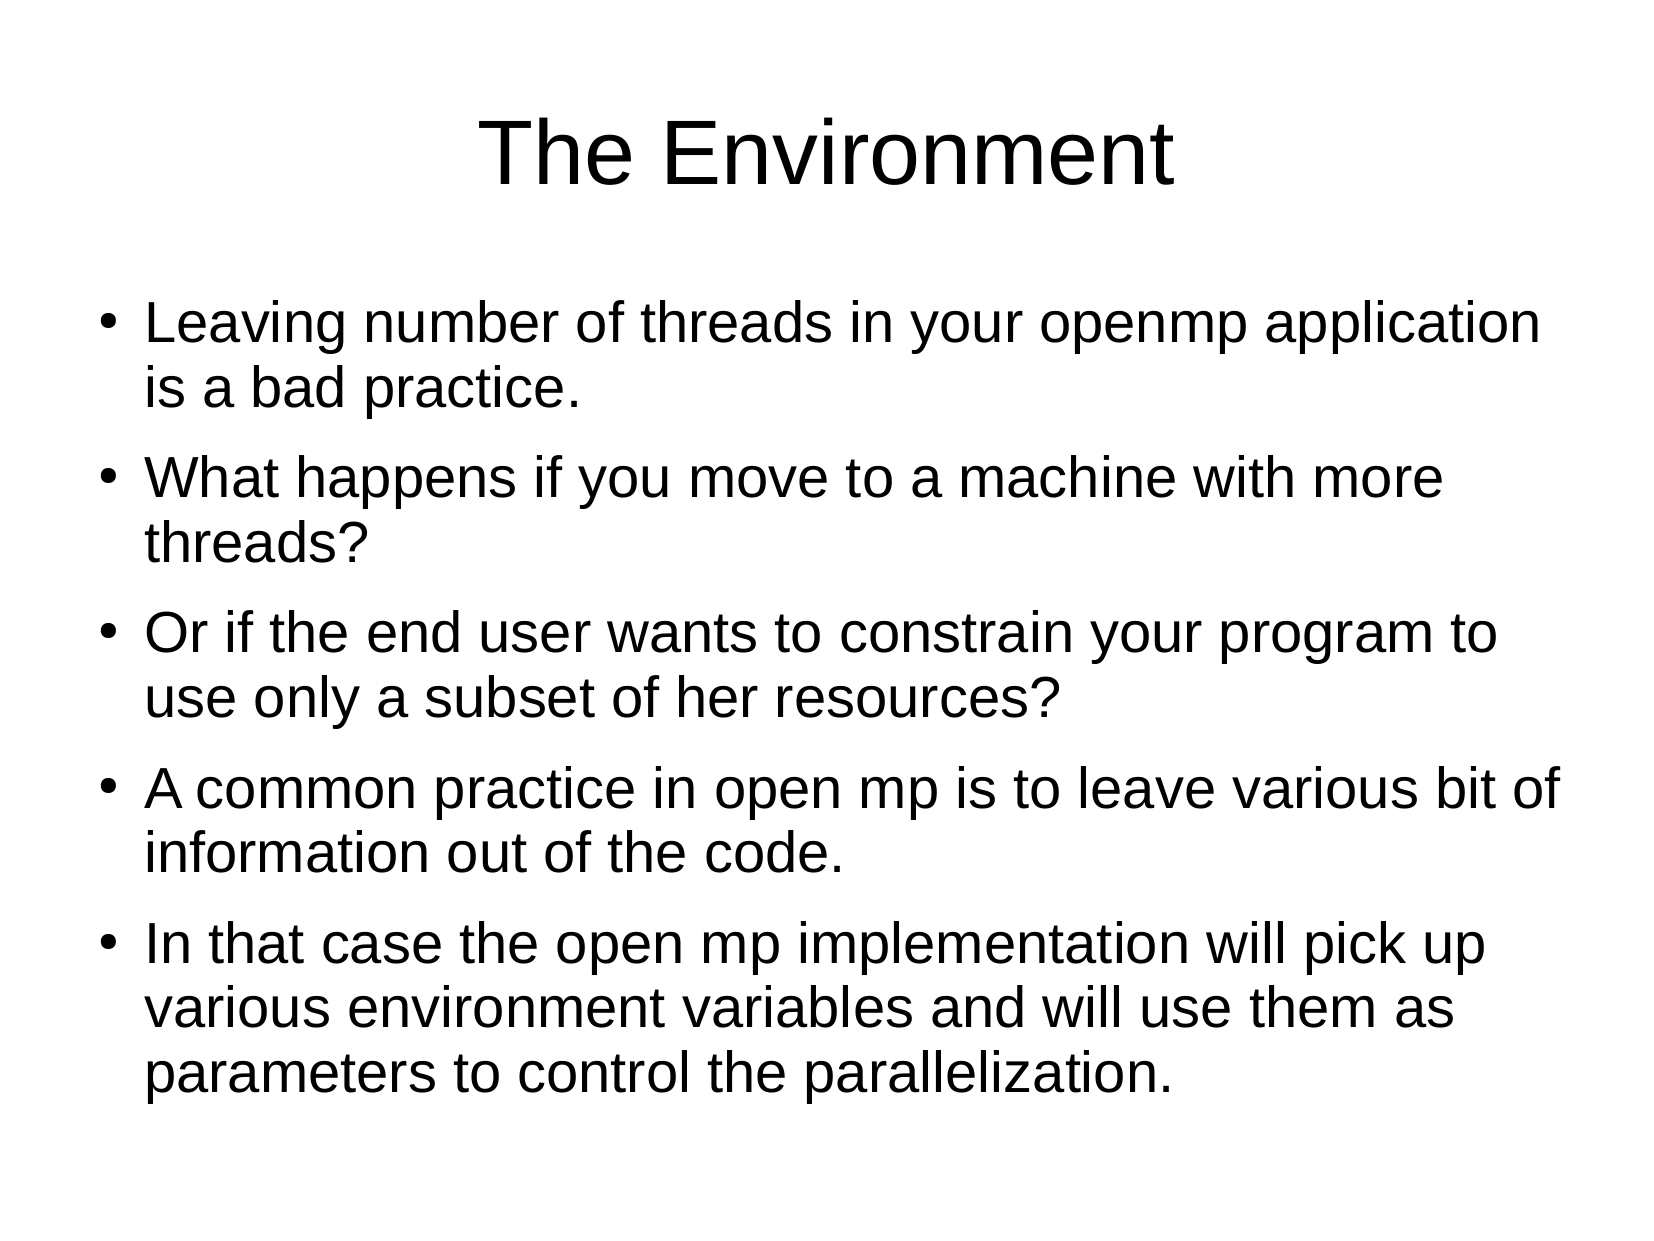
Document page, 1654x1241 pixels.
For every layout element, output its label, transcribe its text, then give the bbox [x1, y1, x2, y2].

list Leaving number of threads in your openmp application is a bad practice. What happens if you move to a machine with more threads? Or if the end user wants to constrain your program to use only a subset of her resources? A common practice in open mp is to leave various bit of information out of the code. In that case the open mp implementation will pick up various environment variables and will use them as parameters to control the parallelization. [82, 290, 1571, 1109]
title The Environment [82, 49, 1571, 257]
